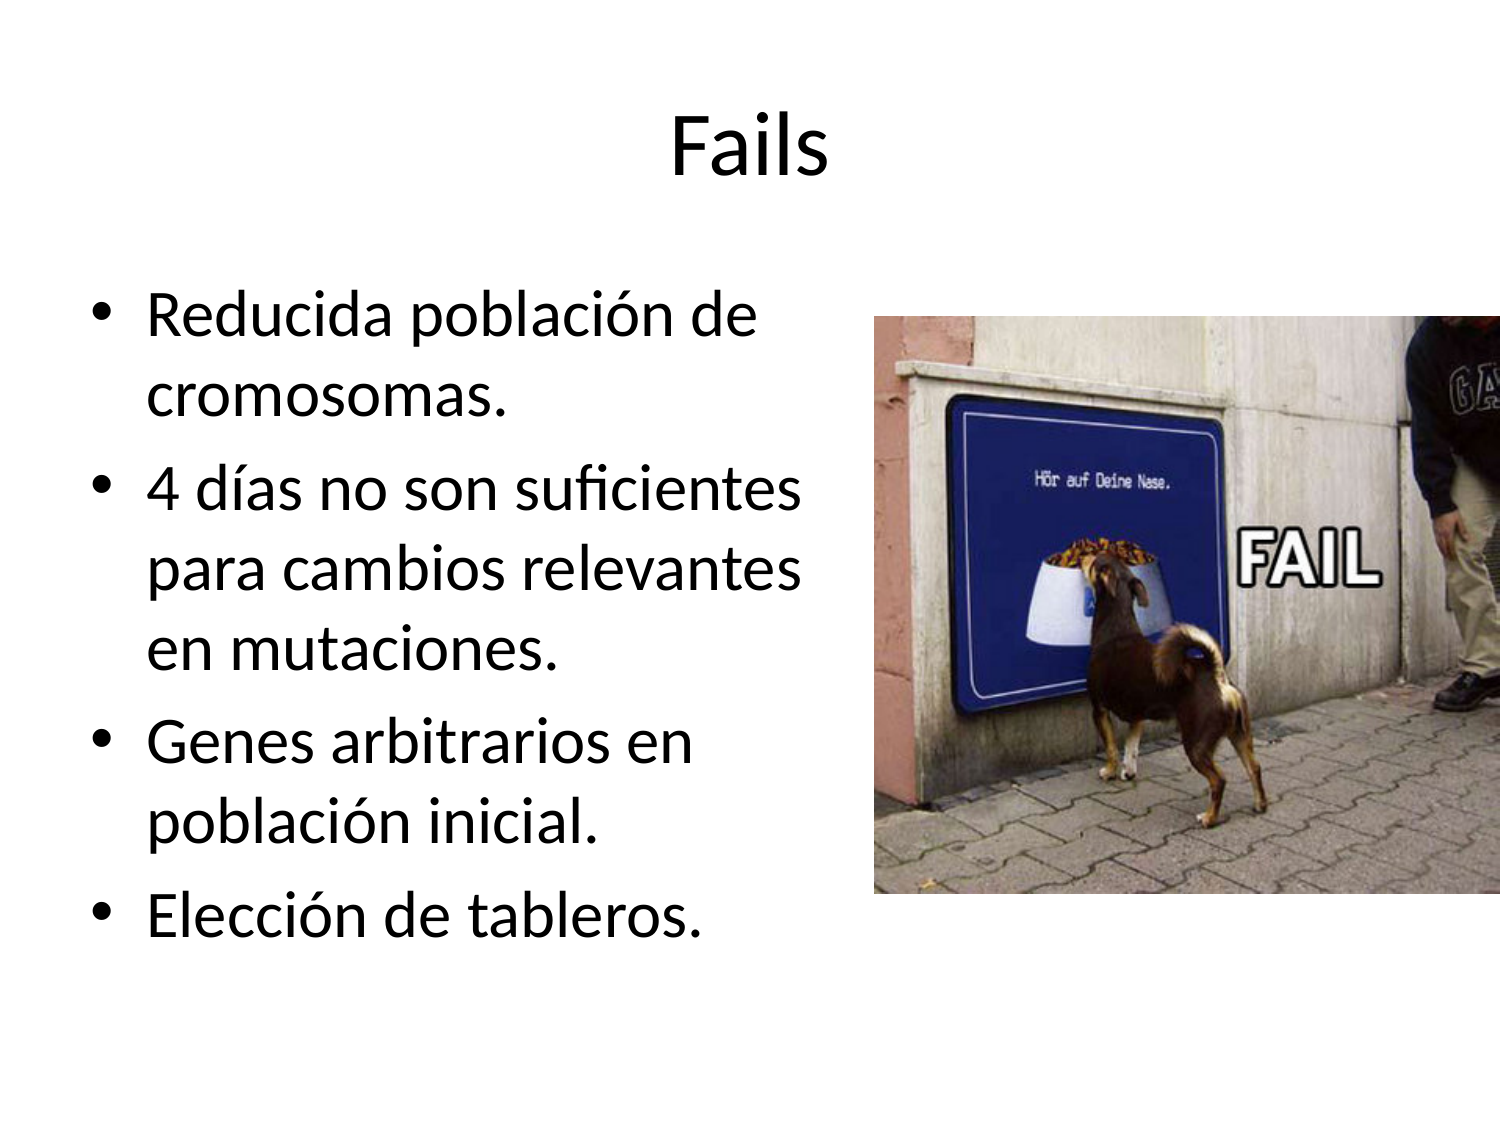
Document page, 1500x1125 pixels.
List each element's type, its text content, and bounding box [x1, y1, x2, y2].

list Reducida población de cromosomas. 4 días no son suficientes para cambios relevantes en mutaciones. Genes arbitrarios en población inicial. Elección de tableros. [75, 262, 879, 1005]
title Fails [75, 45, 1425, 233]
picture [874, 316, 1500, 894]
